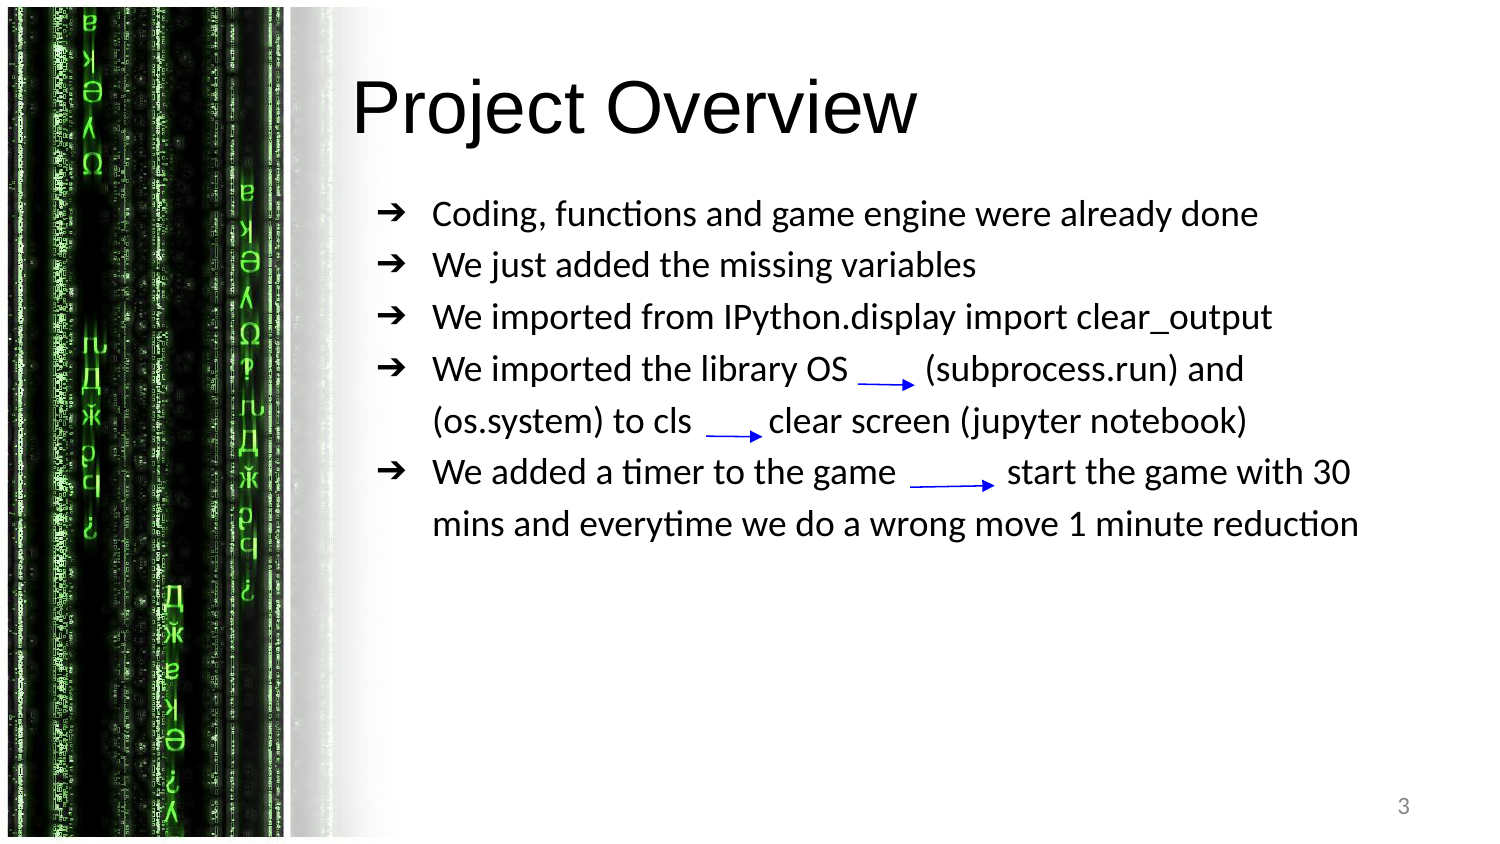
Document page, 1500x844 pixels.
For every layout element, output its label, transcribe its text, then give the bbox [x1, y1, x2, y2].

picture [0, 0, 1500, 844]
slide_number <number> [1074, 782, 1425, 827]
list Coding, functions and game engine were already done We just added the missing variables We imported from IPython.display import clear_output We imported the library OS (subprocess.run) and (os.system) to cls clear screen (jupyter notebook) We added a timer to the game start the game with 30 mins and everytime we do a wrong move 1 minute reduction [342, 174, 1431, 732]
title Project Overview [336, 33, 1425, 175]
